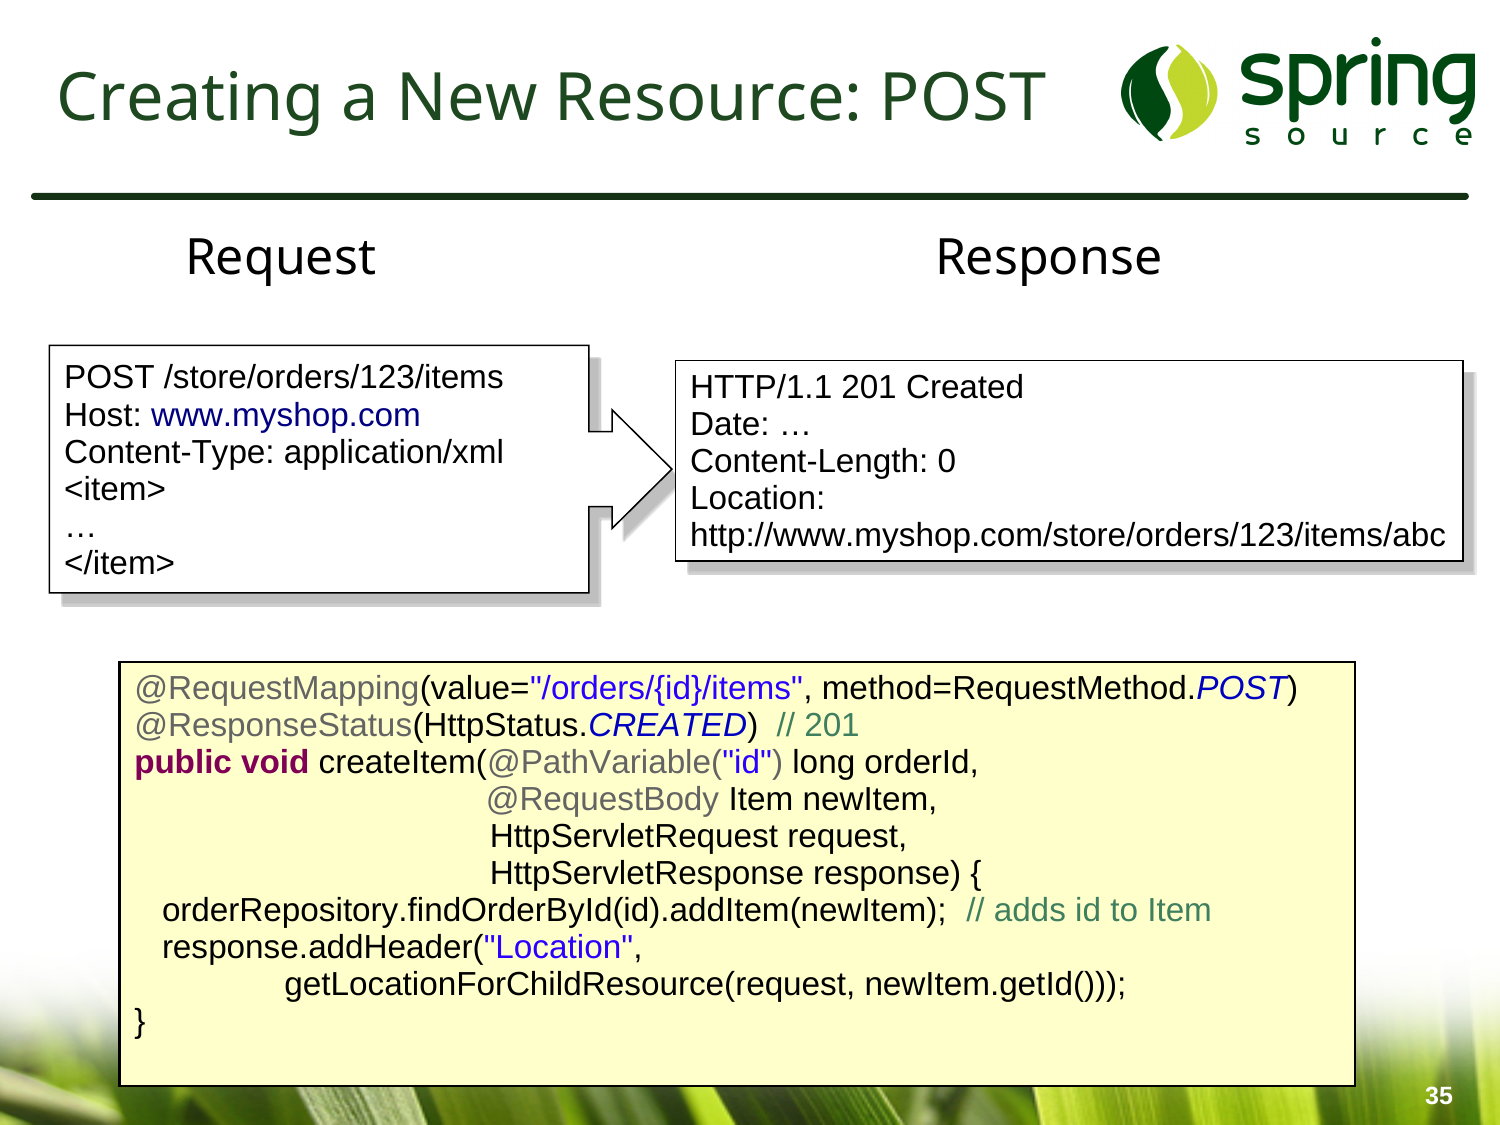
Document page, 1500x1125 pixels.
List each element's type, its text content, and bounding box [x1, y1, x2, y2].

picture [1121, 37, 1475, 145]
text_box @RequestMapping(value="/orders/{id}/items", method=RequestMethod.POST) @ResponseStatus(HttpStatus.CREATED) // 201 public void createItem(@PathVariable("id") long orderId, @RequestBody Item newItem, HttpServletRequest request, HttpServletResponse response) { orderRepository.findOrderById(id).addItem(newItem); // adds id to Item response.addHeader("Location", getLocationForChildResource(request, newItem.getId())); } [119, 661, 1356, 1086]
text_box HTTP/1.1 201 Created Date: … Content-Length: 0 Location: http://www.myshop.com/store/orders/123/items/abc [675, 360, 1464, 561]
picture [0, 944, 1500, 1125]
title Creating a New Resource: POST [56, 13, 1089, 176]
text_box POST /store/orders/123/items Host: www.myshop.com Content-Type: application/xml <item> … </item> [49, 345, 672, 593]
text_box Request Response [170, 213, 1306, 290]
